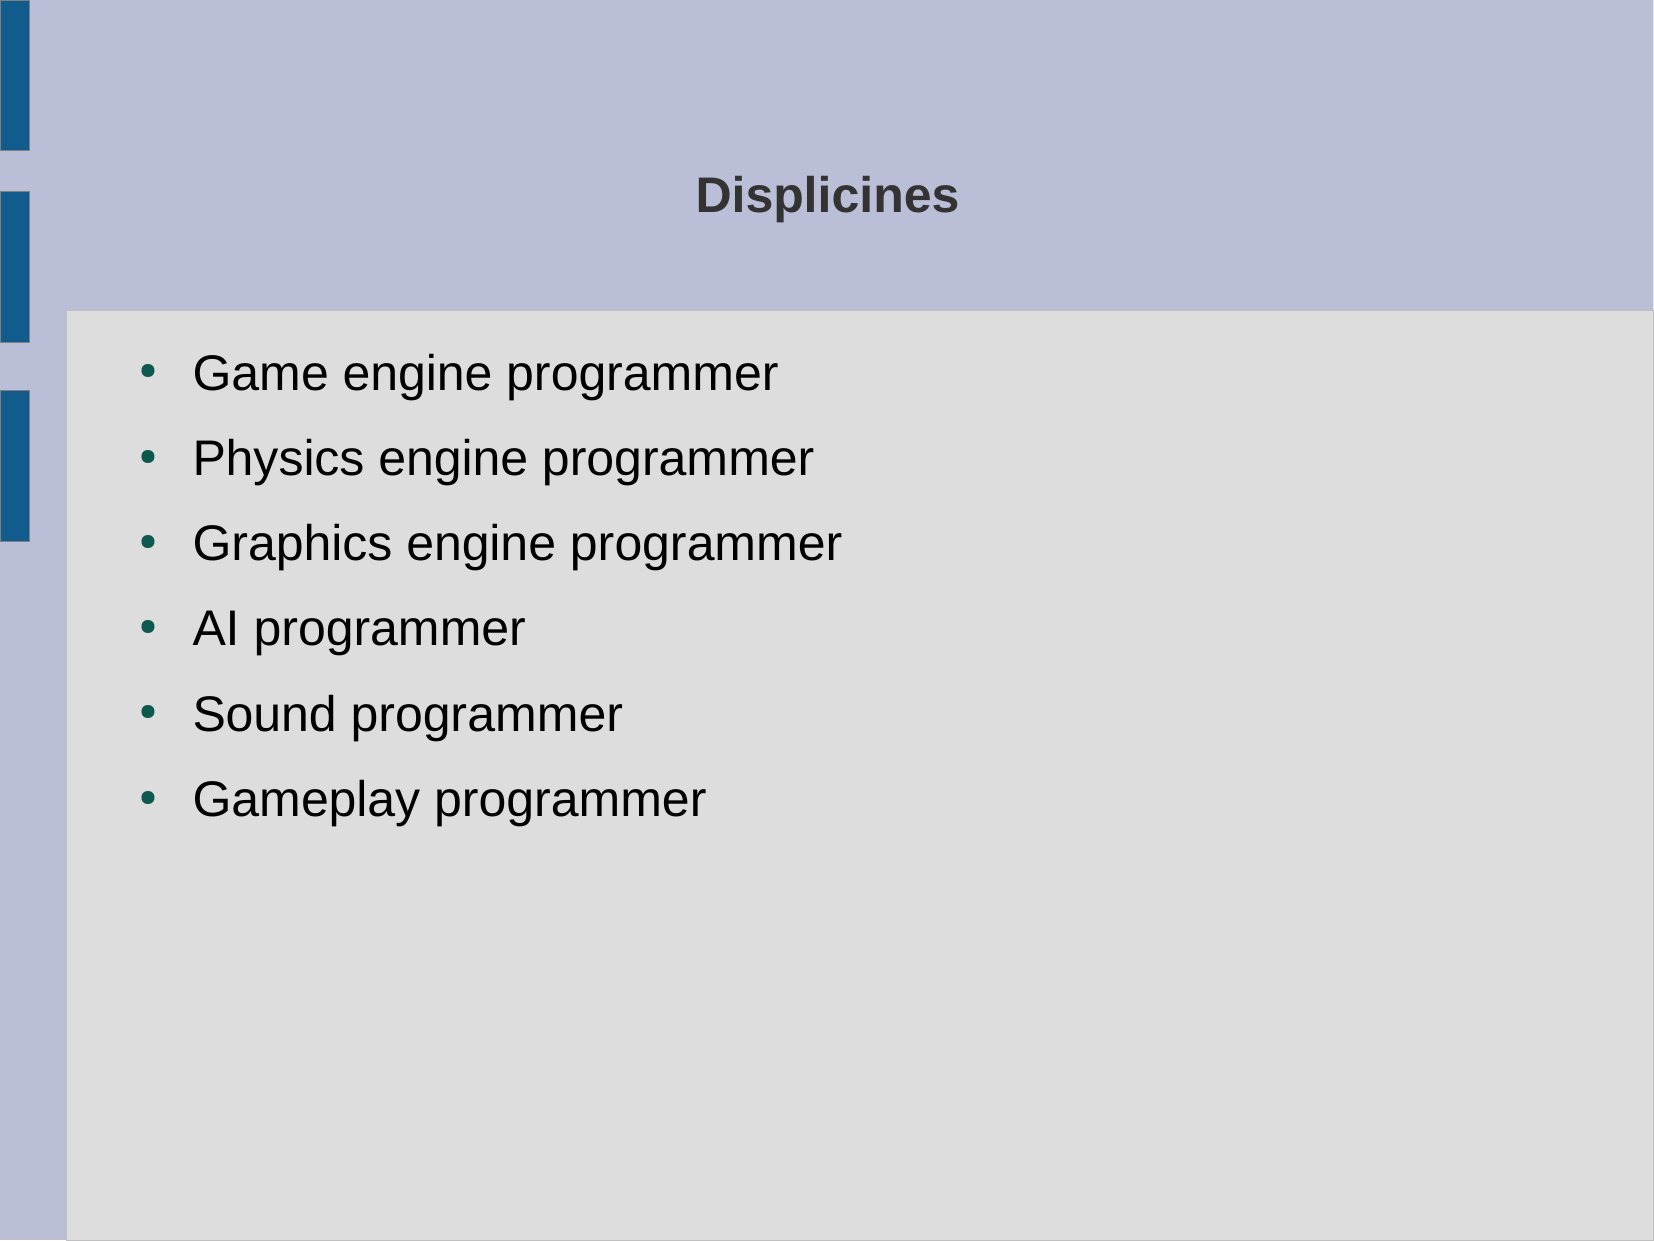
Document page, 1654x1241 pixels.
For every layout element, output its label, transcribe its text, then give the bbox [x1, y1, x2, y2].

title Displicines [121, 91, 1534, 299]
list Game engine programmer Physics engine programmer Graphics engine programmer AI programmer Sound programmer Gameplay programmer [121, 344, 1534, 1127]
